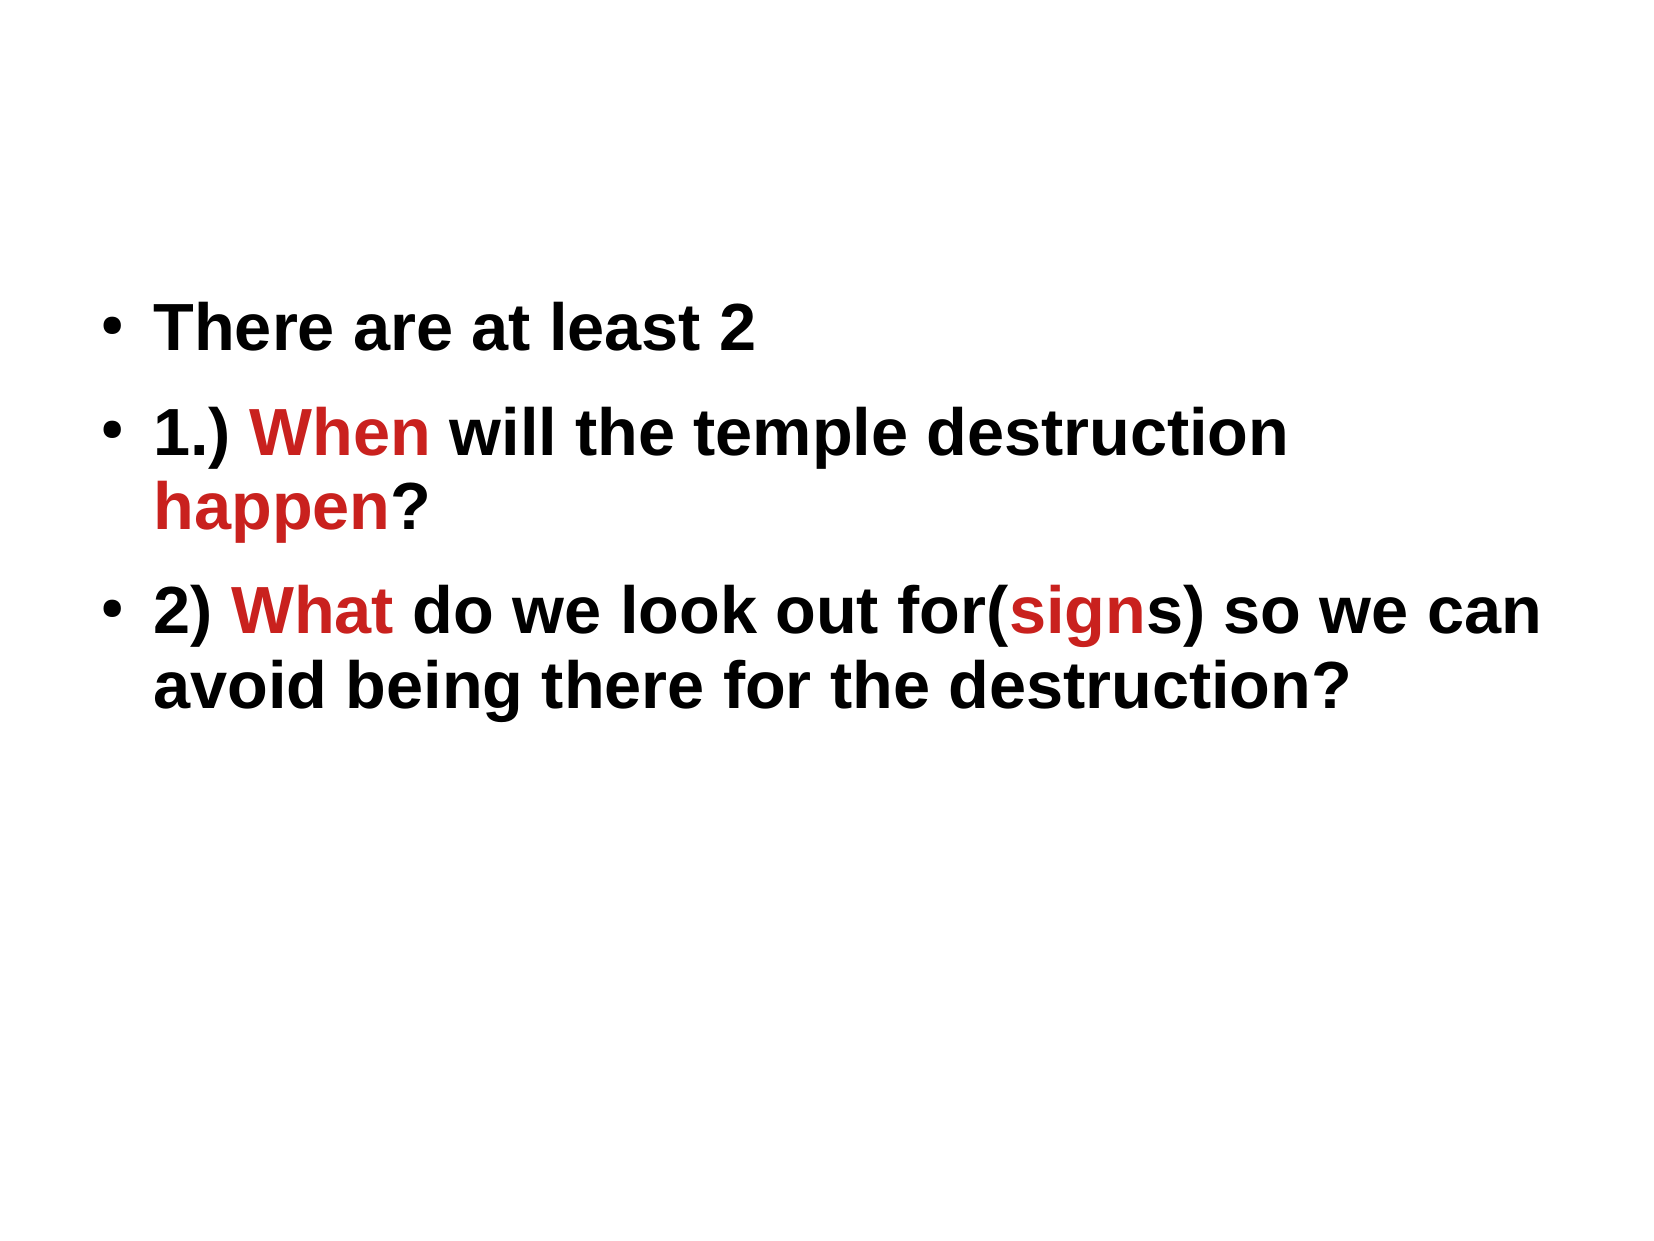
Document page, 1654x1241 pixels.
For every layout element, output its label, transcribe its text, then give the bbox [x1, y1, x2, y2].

list There are at least 2 1.) When will the temple destruction happen? 2) What do we look out for(signs) so we can avoid being there for the destruction? [82, 290, 1571, 1010]
